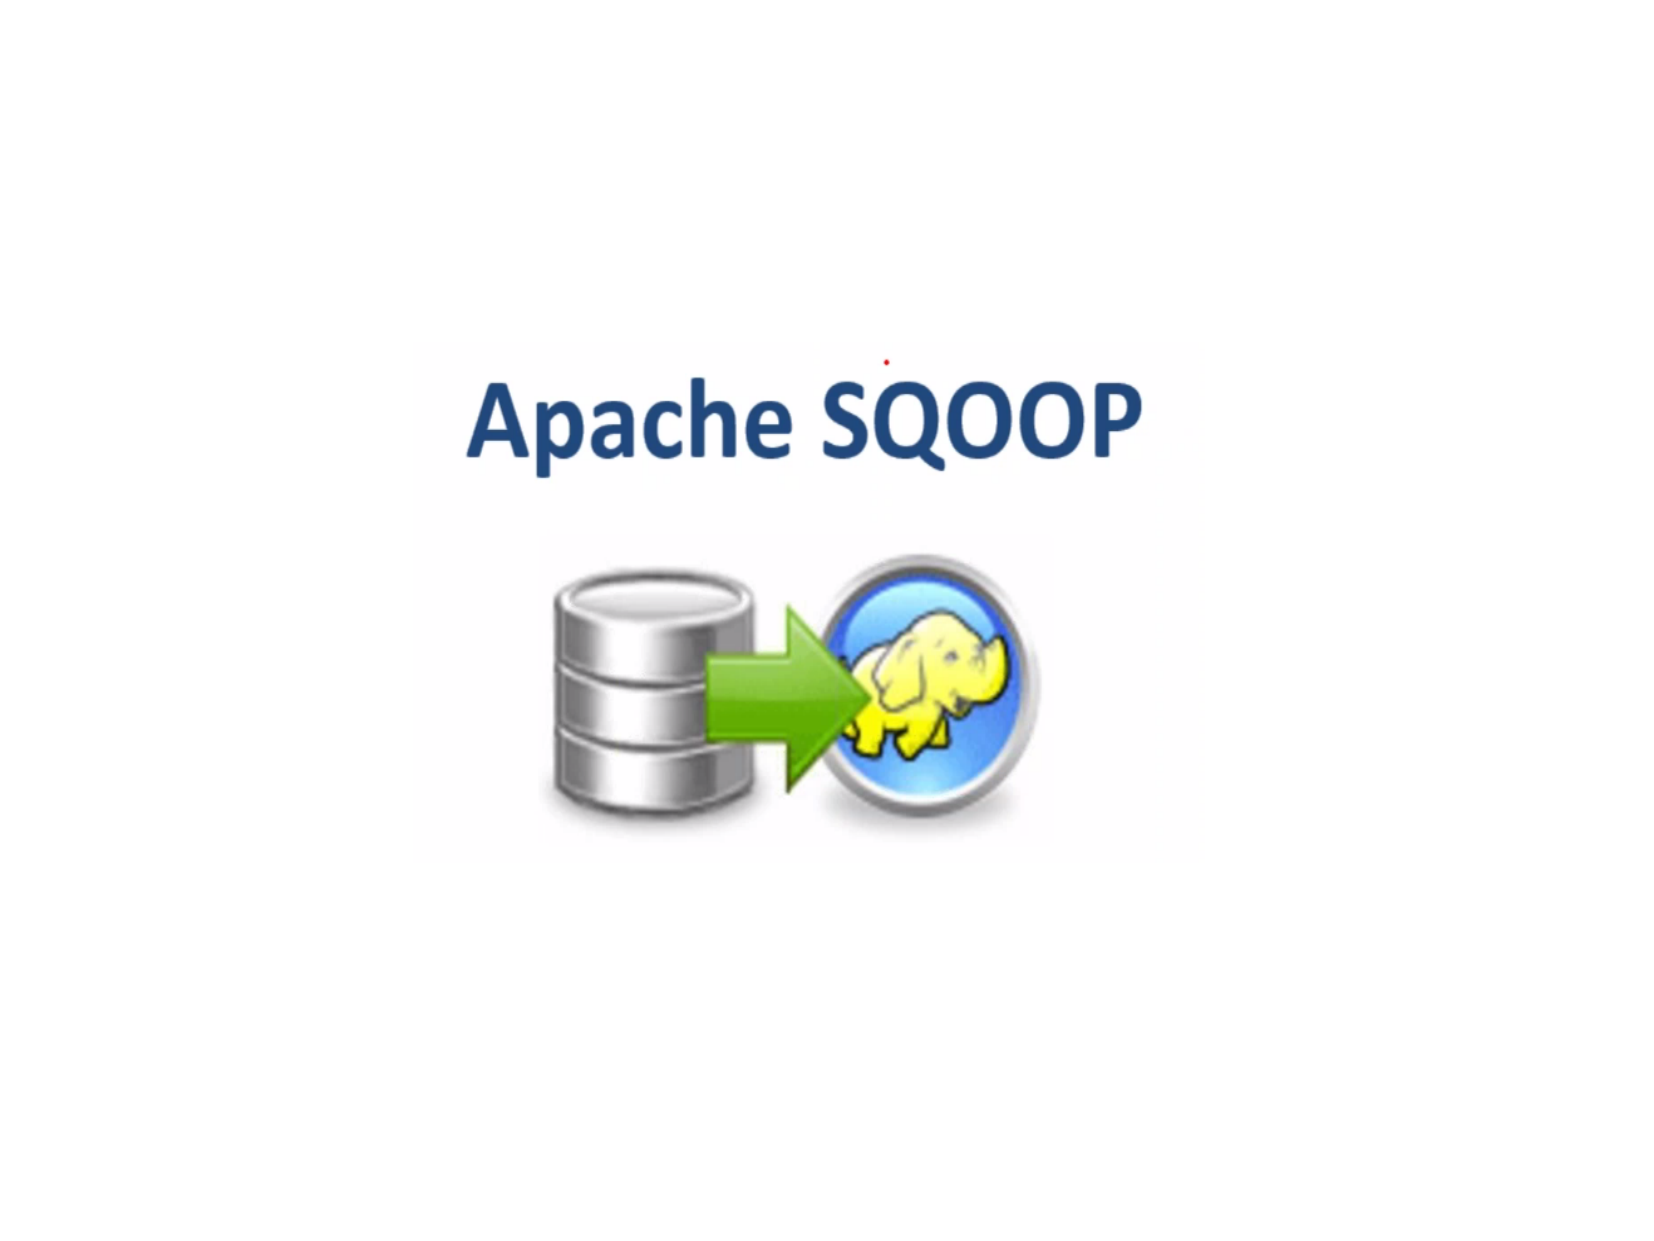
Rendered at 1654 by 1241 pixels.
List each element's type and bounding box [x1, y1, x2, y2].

picture [413, 342, 1205, 863]
